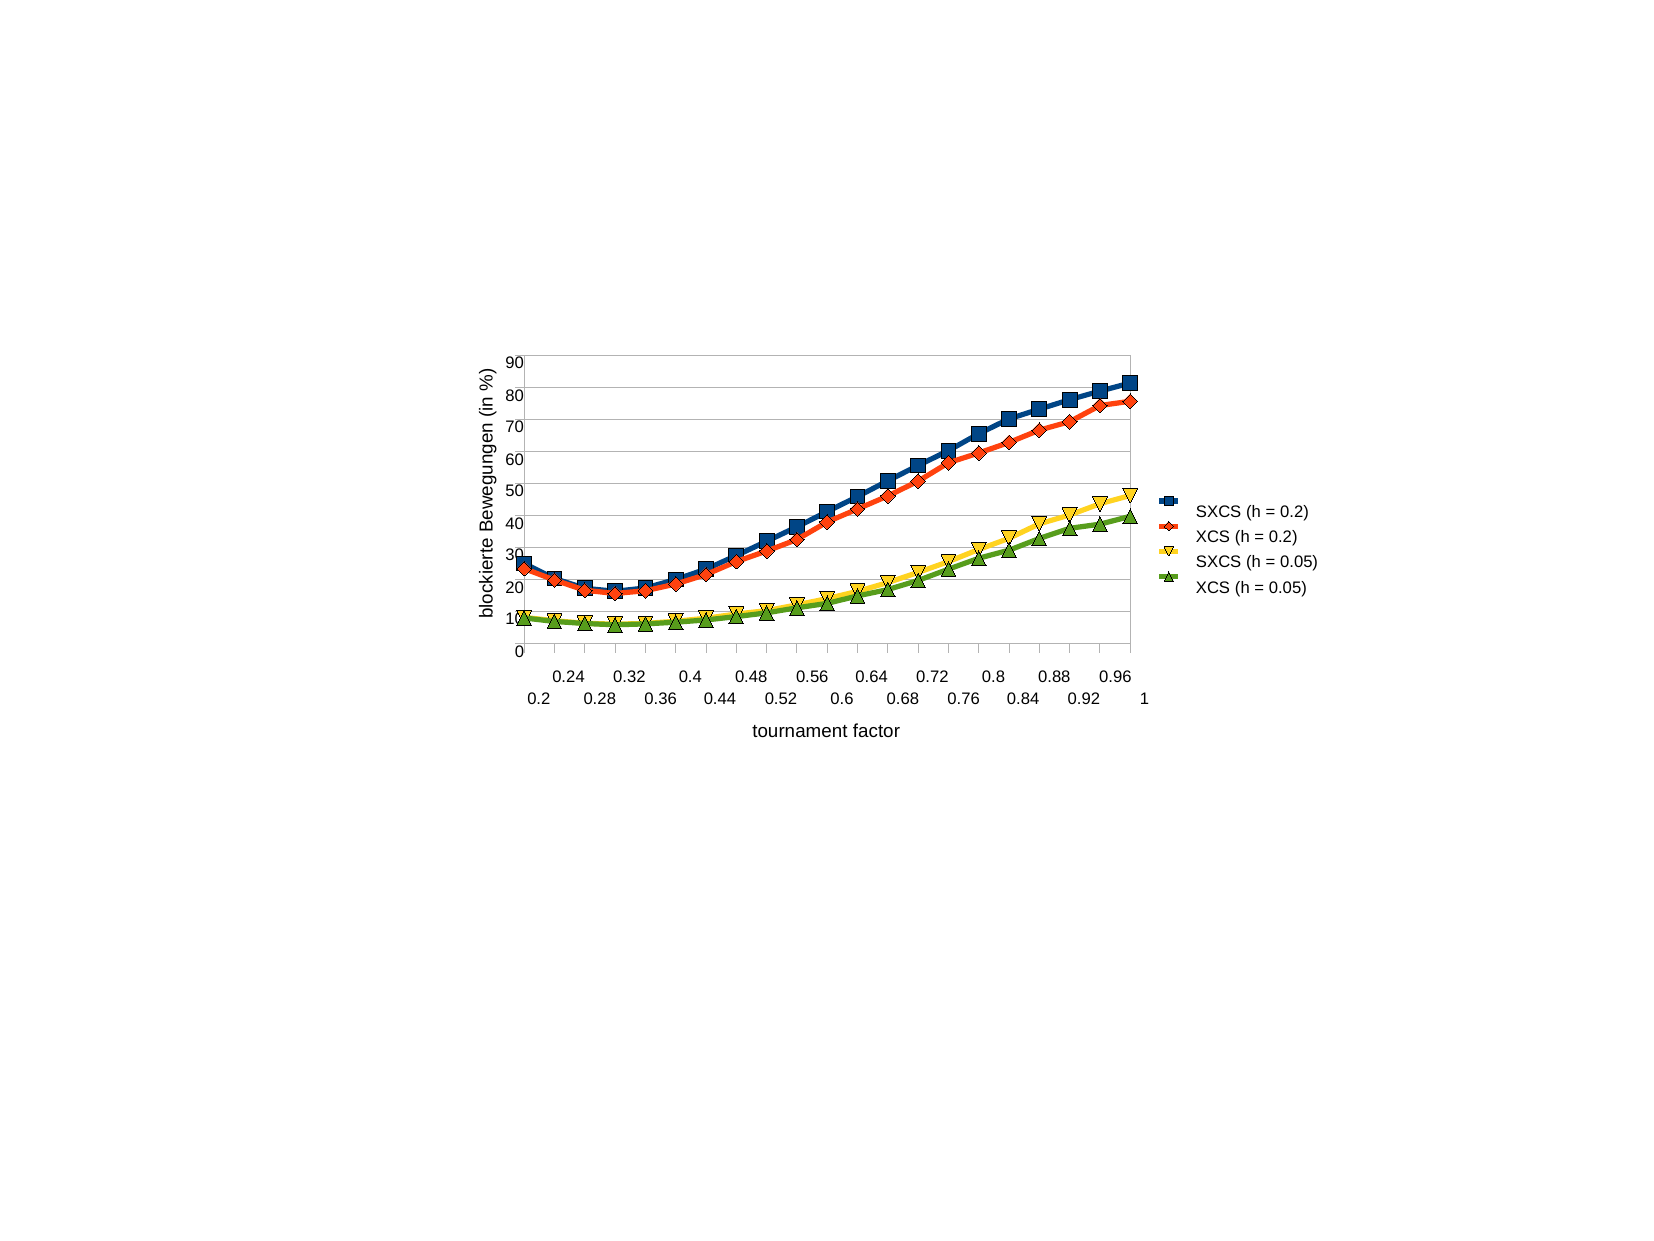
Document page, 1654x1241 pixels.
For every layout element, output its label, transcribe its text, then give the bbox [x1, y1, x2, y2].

text_box 0.52 [750, 681, 813, 712]
text_box 0.76 [932, 681, 992, 716]
text_box 0.32 [598, 659, 661, 694]
text_box 0.84 [992, 681, 1053, 716]
text_box blockierte Bewegungen (in %) [468, 353, 504, 634]
text_box 0.28 [568, 681, 629, 716]
text_box 0.88 [1023, 659, 1084, 694]
text_box 0.96 [1084, 659, 1147, 694]
text_box 0 [499, 636, 539, 669]
text_box 0.72 [901, 659, 964, 694]
text_box 60 [504, 444, 539, 477]
text_box 90 [490, 345, 539, 380]
text_box 20 [504, 572, 539, 605]
text_box 80 [504, 380, 539, 413]
text_box 0.36 [629, 681, 689, 716]
text_box 30 [504, 541, 539, 572]
text_box 0.56 [781, 659, 840, 694]
text_box 0.6 [815, 681, 869, 712]
text_box 1 [1124, 681, 1164, 716]
text_box XCS (h = 0.05) [1181, 570, 1322, 605]
text_box 10 [490, 605, 539, 636]
text_box SXCS (h = 0.2) [1181, 494, 1324, 529]
text_box 0.2 [512, 681, 566, 716]
text_box 0.24 [537, 659, 598, 694]
text_box SXCS (h = 0.05) [1181, 544, 1333, 578]
text_box 0.64 [840, 659, 901, 694]
text_box 0.8 [967, 659, 1021, 694]
text_box tournament factor [737, 712, 916, 749]
text_box XCS (h = 0.2) [1181, 519, 1313, 544]
text_box 70 [504, 413, 539, 444]
text_box 0.4 [664, 659, 717, 694]
text_box 0.48 [720, 659, 781, 694]
text_box 0.92 [1053, 681, 1116, 716]
text_box [431, 336, 1331, 750]
text_box 0.44 [689, 681, 750, 716]
text_box 0.68 [871, 681, 932, 716]
text_box 40 [504, 508, 539, 541]
text_box 50 [504, 477, 539, 508]
